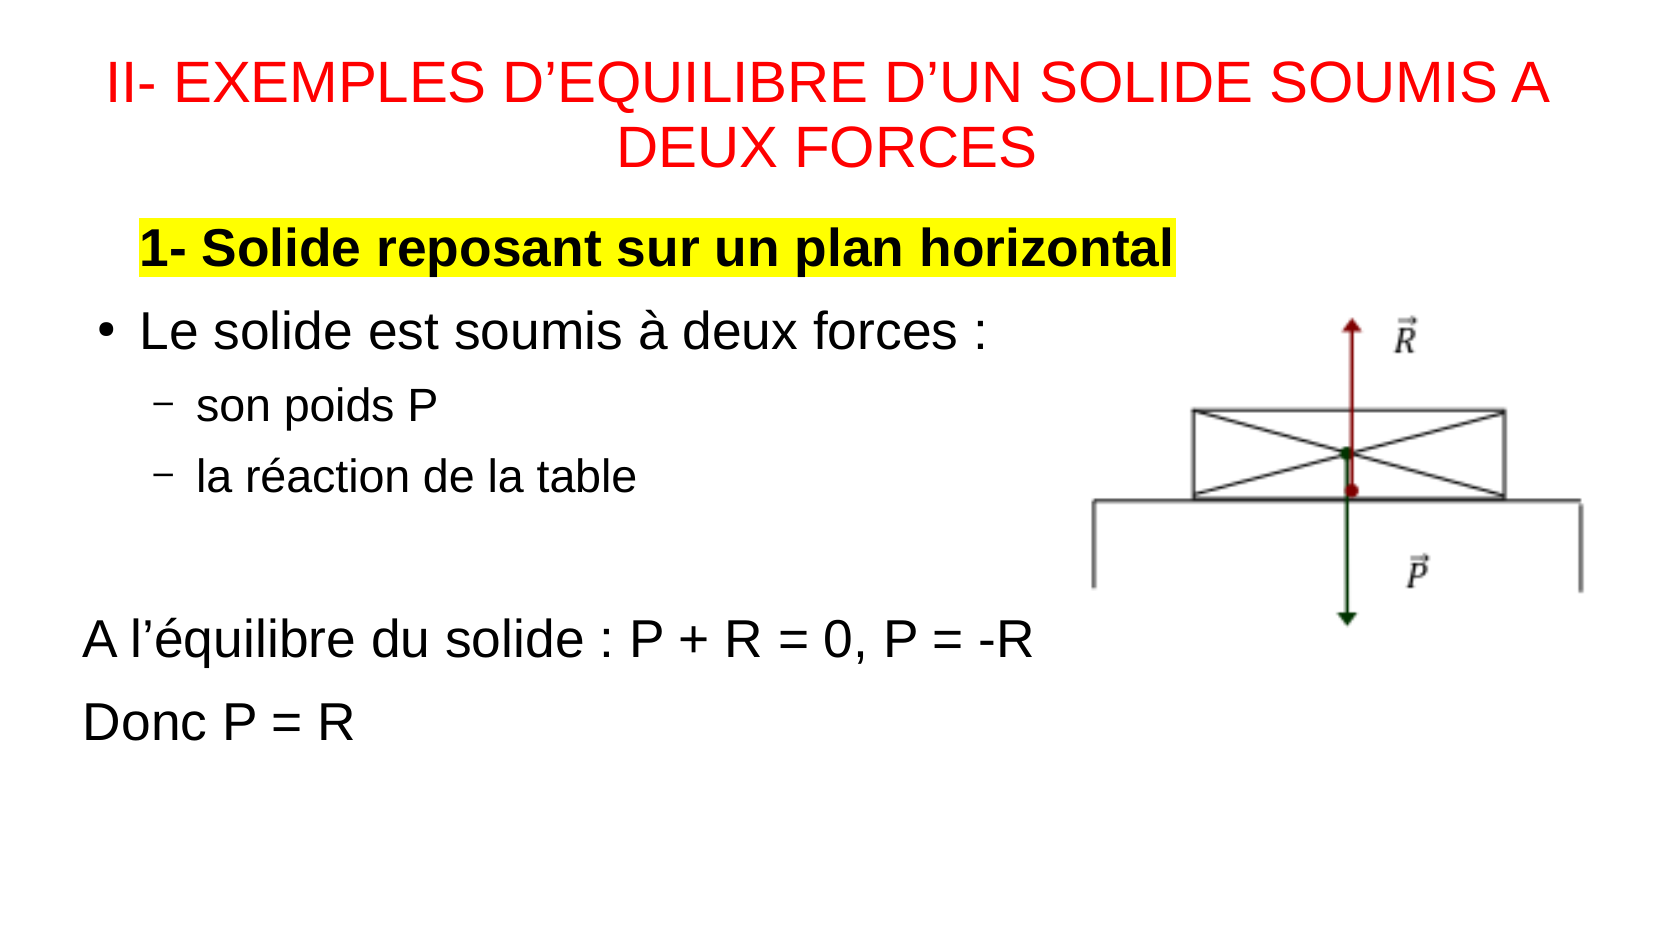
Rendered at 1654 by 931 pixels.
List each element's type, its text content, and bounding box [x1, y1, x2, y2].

list 1- Solide reposant sur un plan horizontal Le solide est soumis à deux forces : son poids P la réaction de la table A l’équilibre du solide : P + R = 0, P = -R Donc P = R [82, 217, 1571, 758]
picture [1085, 299, 1604, 638]
title II- EXEMPLES D’EQUILIBRE D’UN SOLIDE SOUMIS A DEUX FORCES [82, 37, 1571, 193]
